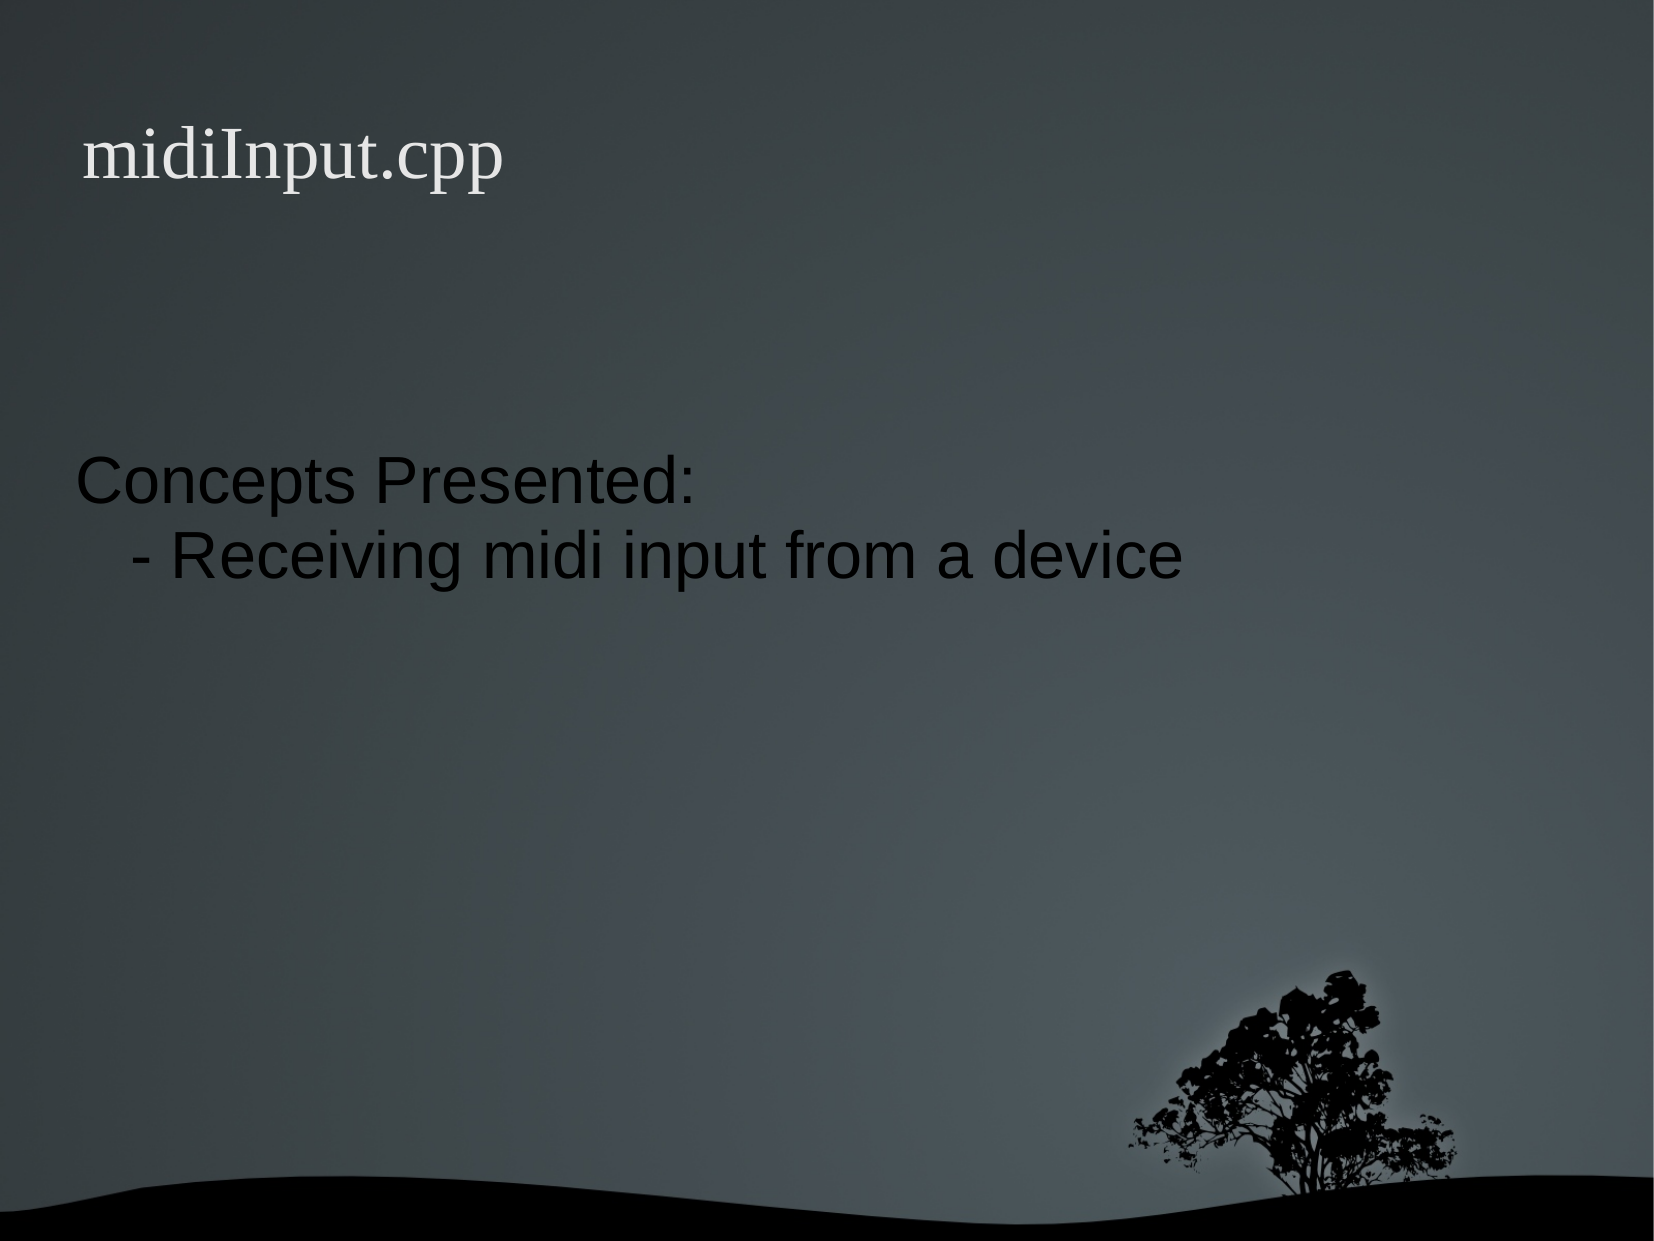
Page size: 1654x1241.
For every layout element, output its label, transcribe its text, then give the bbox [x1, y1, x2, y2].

subtitle Concepts Presented: - Receiving midi input from a device [75, 248, 1564, 788]
picture [0, 0, 1654, 1241]
title midiInput.cpp [82, 56, 1571, 250]
